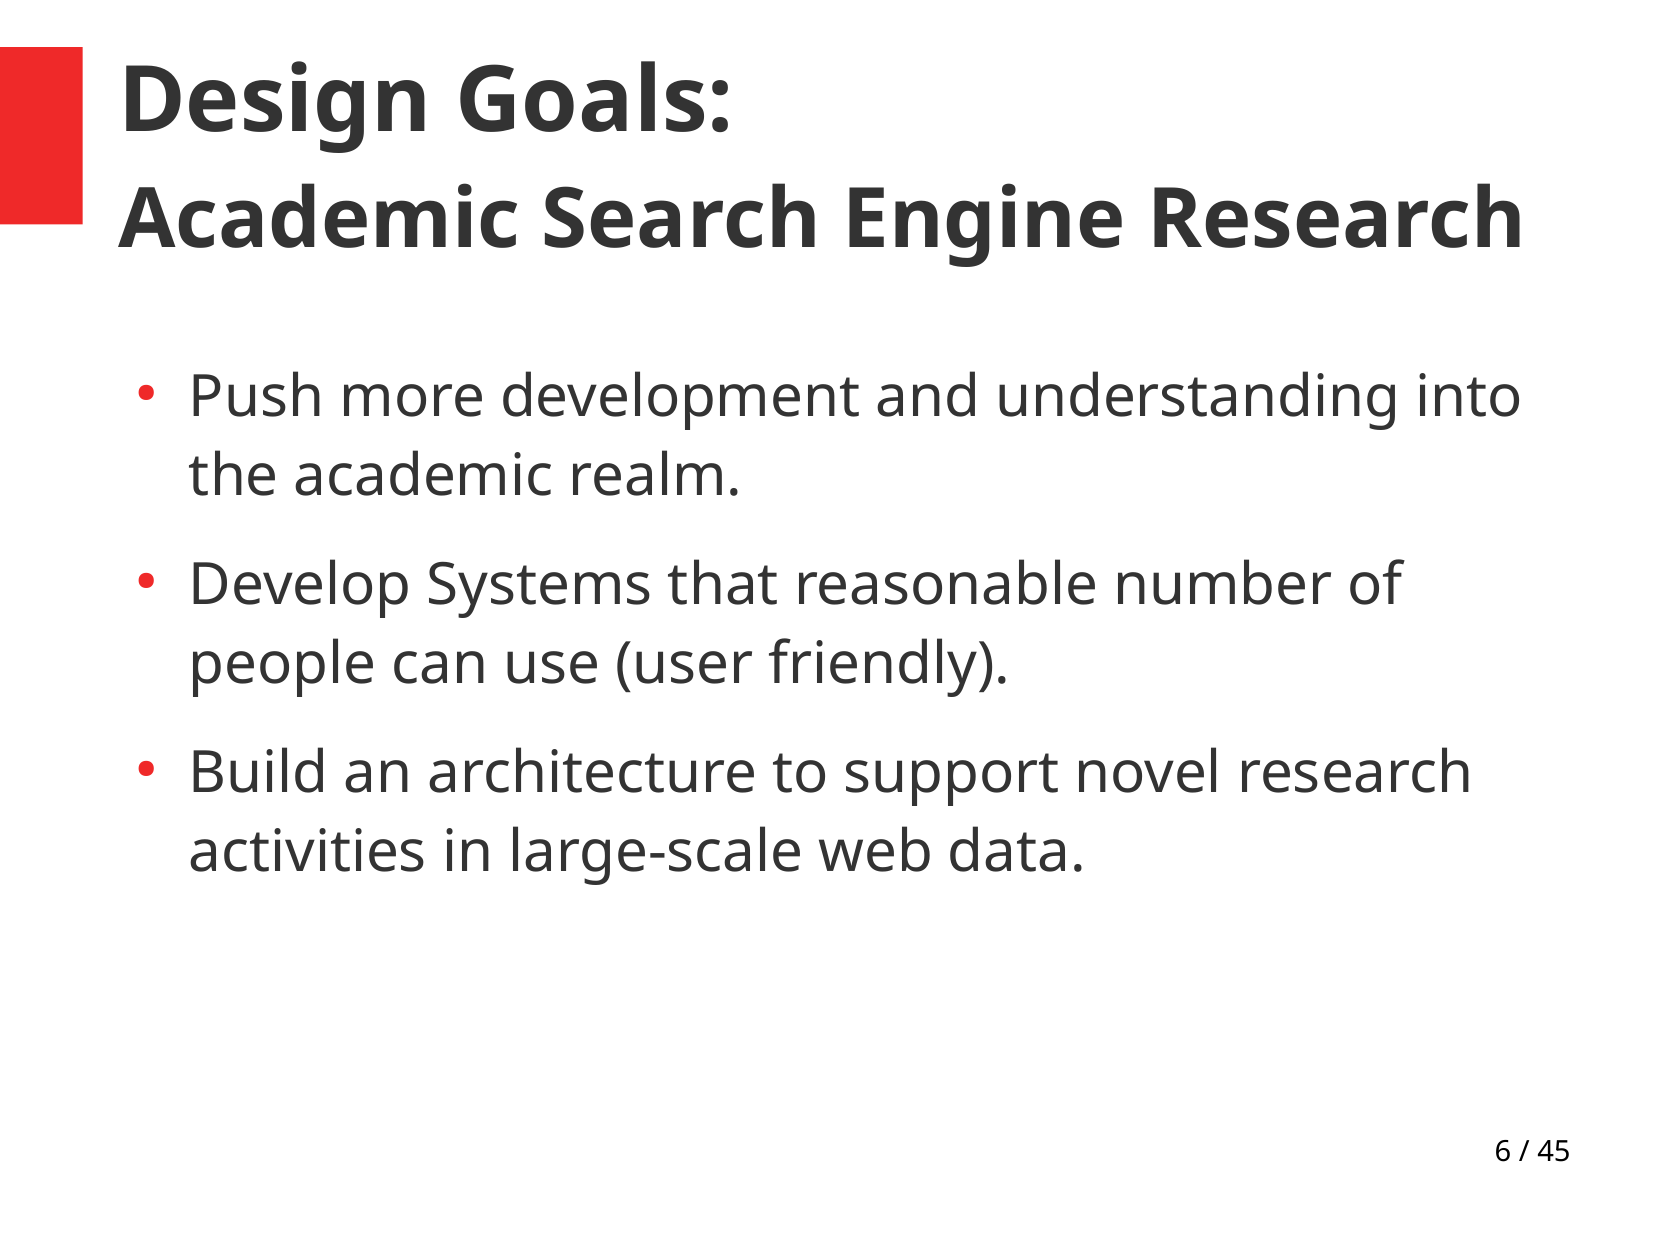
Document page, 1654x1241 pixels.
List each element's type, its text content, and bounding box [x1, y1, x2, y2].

list Push more development and understanding into the academic realm. Develop Systems that reasonable number of people can use (user friendly). Build an architecture to support novel research activities in large-scale web data. [118, 354, 1536, 1074]
title Design Goals: Academic Search Engine Research [118, 34, 1571, 272]
